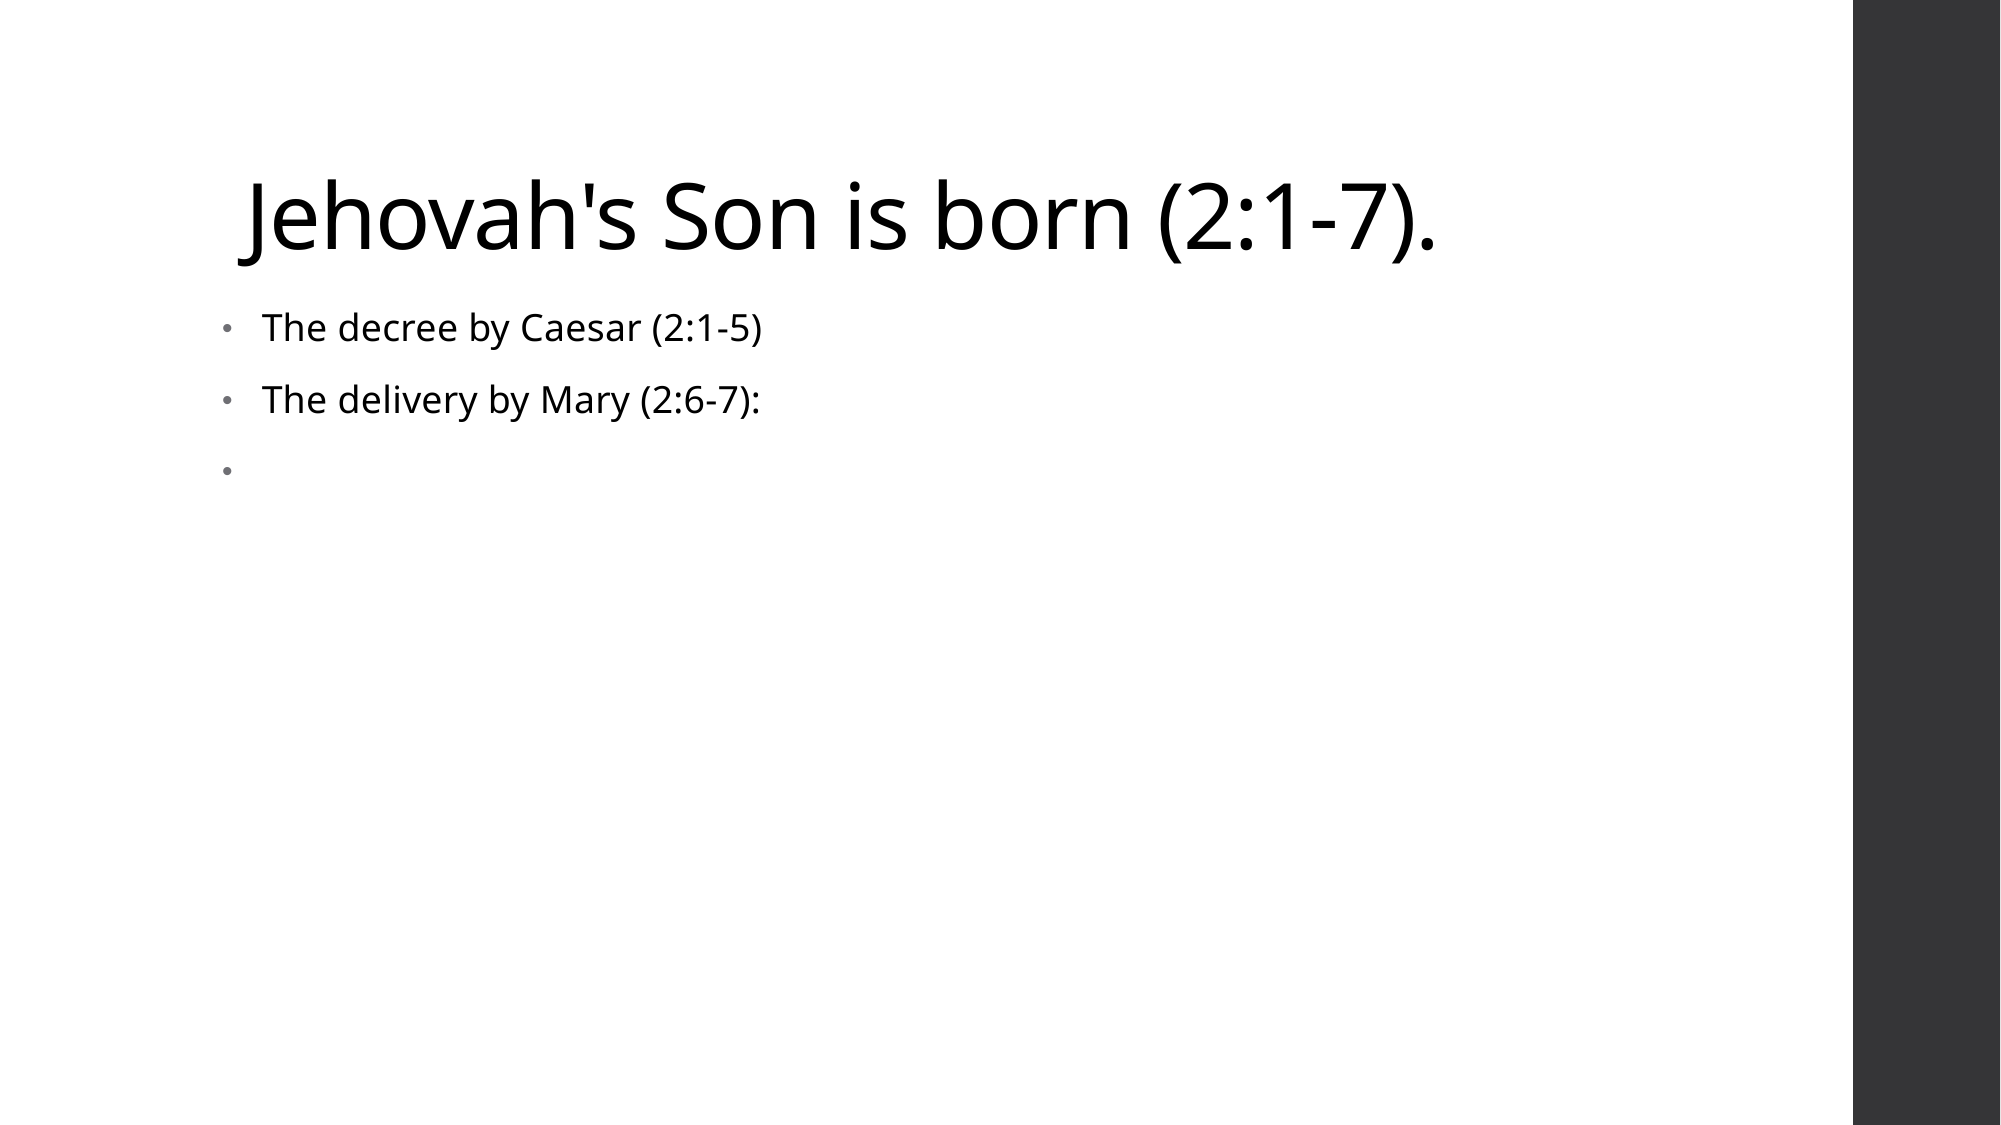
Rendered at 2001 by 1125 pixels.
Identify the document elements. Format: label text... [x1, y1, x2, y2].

list The decree by Caesar (2:1-5) The delivery by Mary (2:6-7): [206, 299, 1617, 1014]
title Jehovah's Son is born (2:1-7). [206, 60, 1797, 278]
